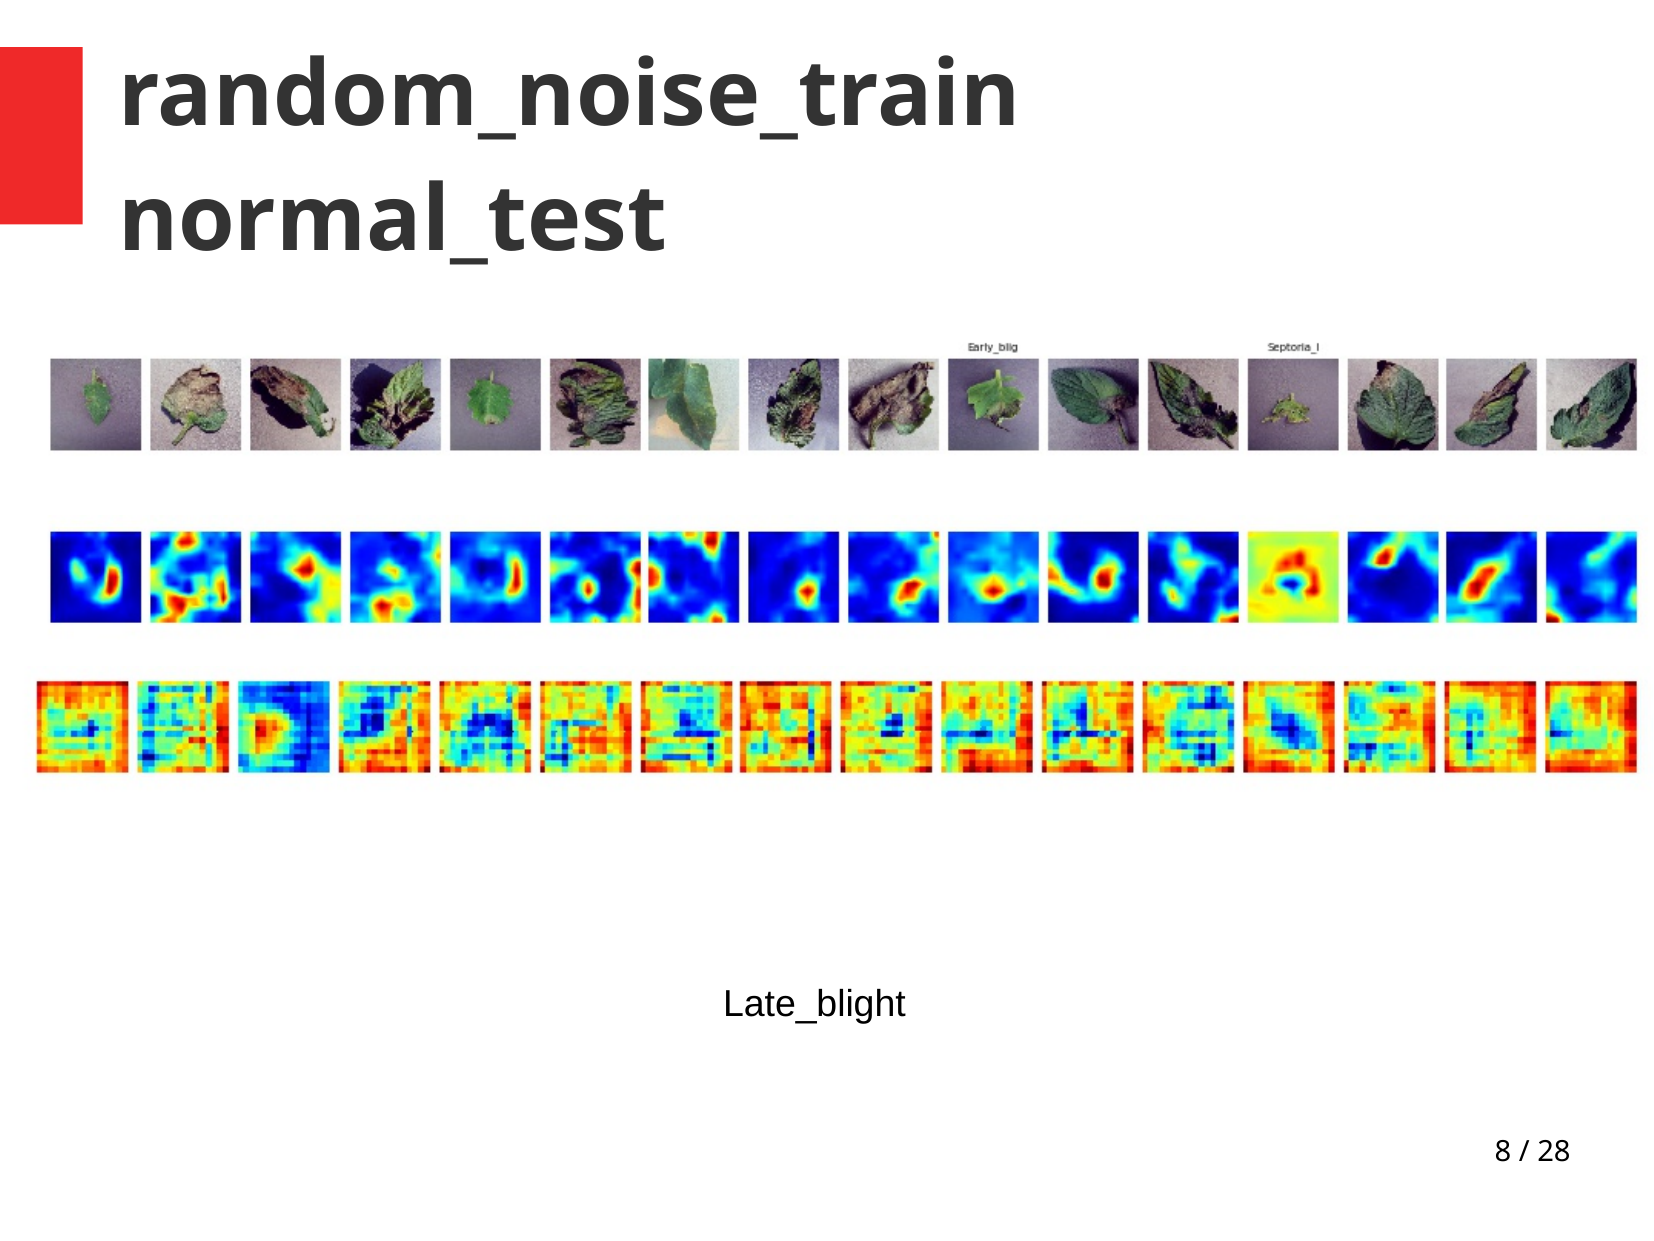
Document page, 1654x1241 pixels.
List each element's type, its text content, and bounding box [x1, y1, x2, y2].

text_box Late_blight [708, 975, 921, 1032]
picture [0, 331, 1654, 488]
picture [0, 666, 1654, 811]
title random_noise_train normal_test [118, 45, 1571, 260]
picture [0, 515, 1654, 661]
